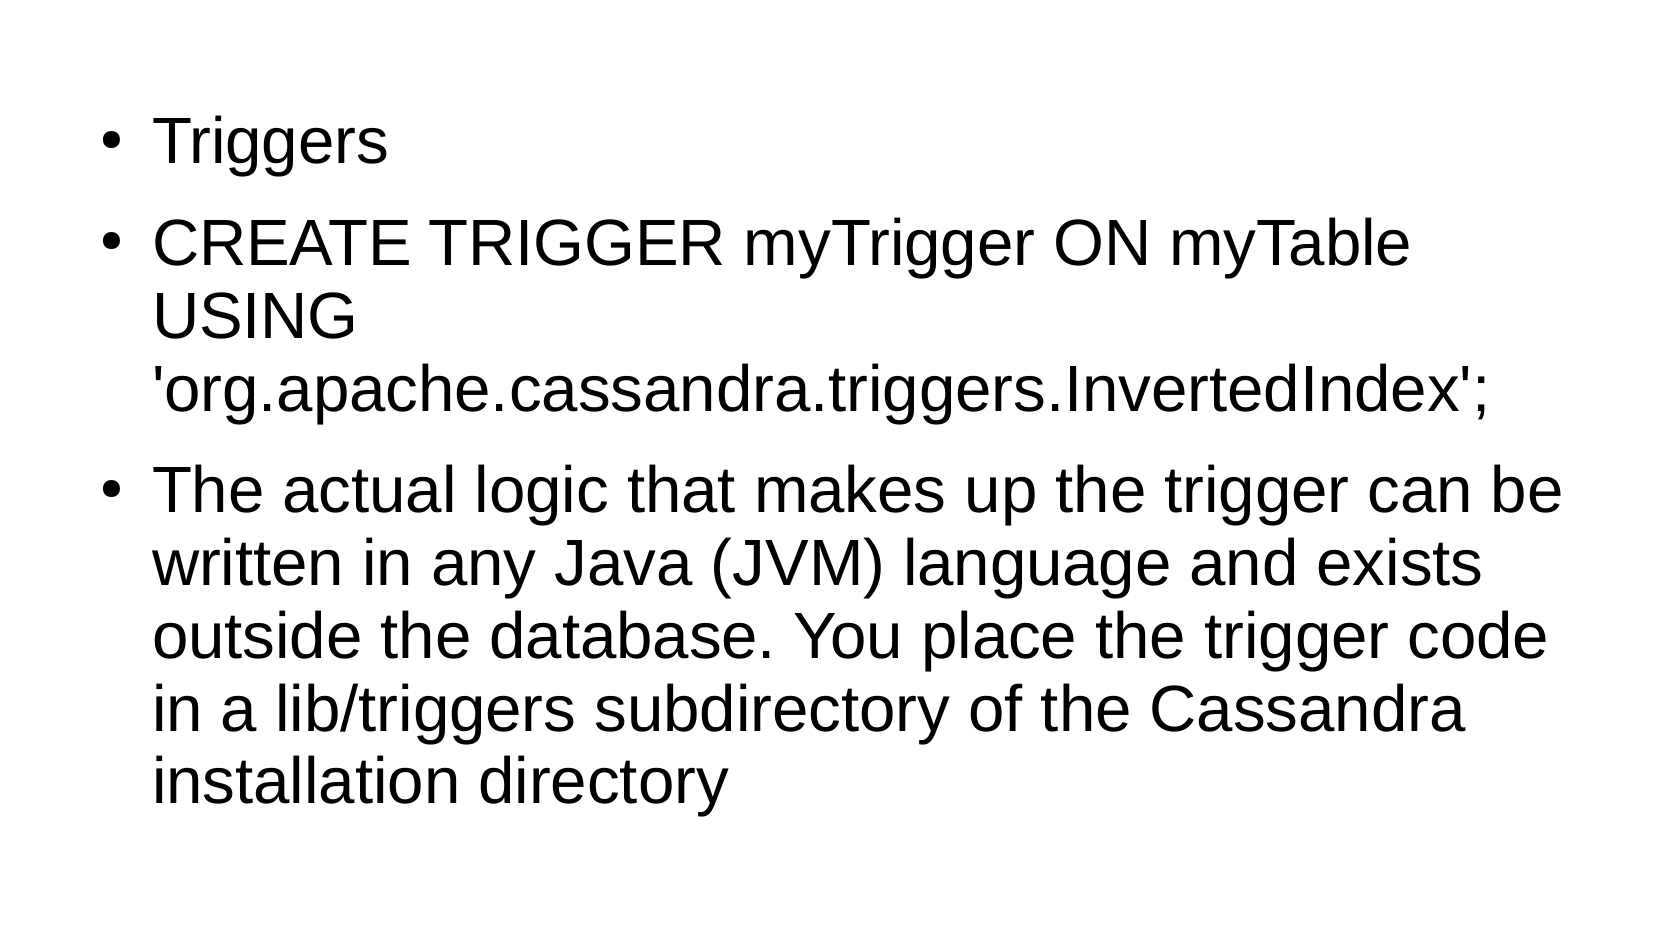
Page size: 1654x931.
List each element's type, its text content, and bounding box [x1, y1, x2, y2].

list Triggers CREATE TRIGGER myTrigger ON myTable USING 'org.apache.cassandra.triggers.InvertedIndex'; The actual logic that makes up the trigger can be written in any Java (JVM) language and exists outside the database. You place the trigger code in a lib/triggers subdirectory of the Cassandra installation directory [82, 105, 1571, 826]
